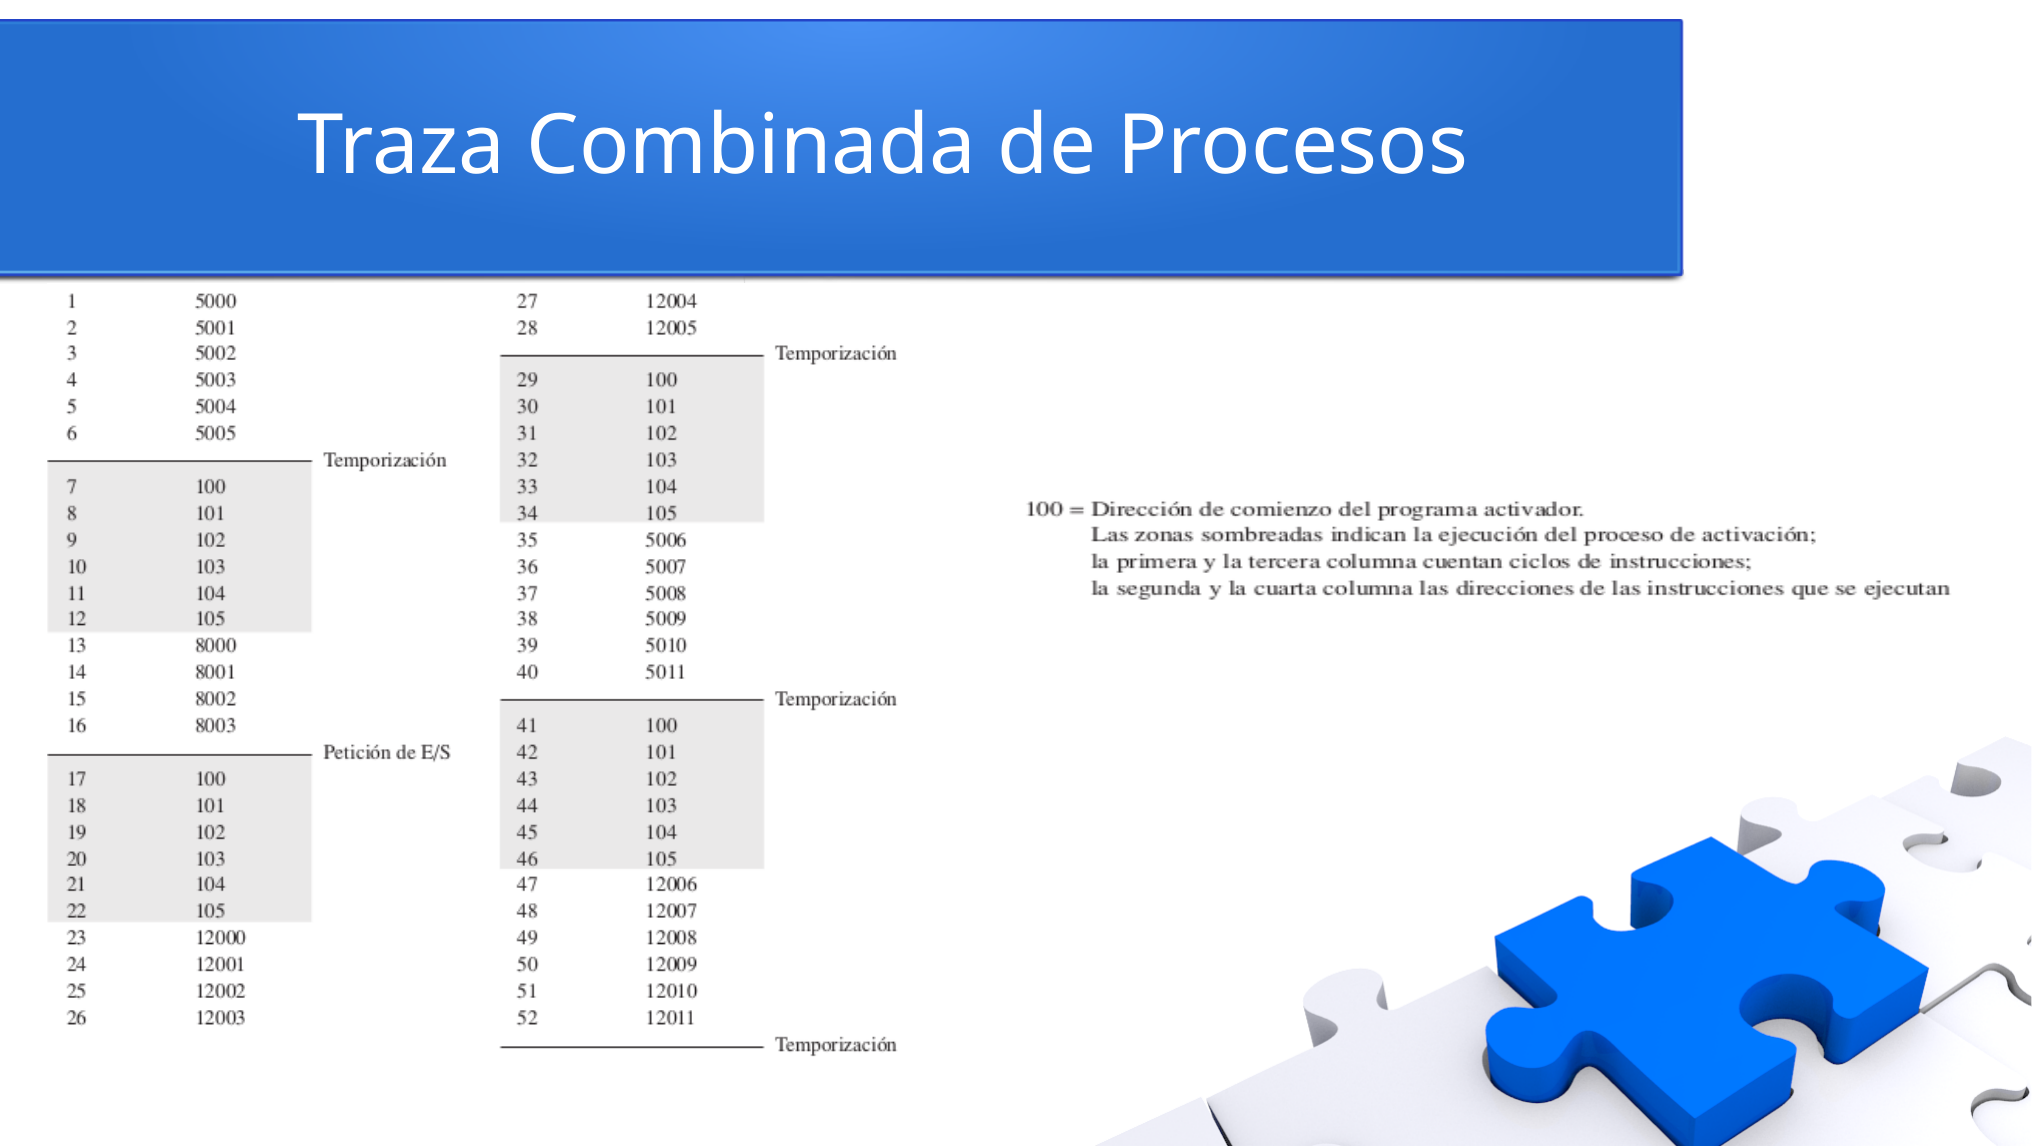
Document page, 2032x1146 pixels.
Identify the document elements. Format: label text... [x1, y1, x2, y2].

picture [1071, 605, 2032, 1146]
picture [1023, 494, 1973, 603]
title Traza Combinada de Procesos [101, 45, 1666, 237]
picture [0, 19, 1689, 1064]
